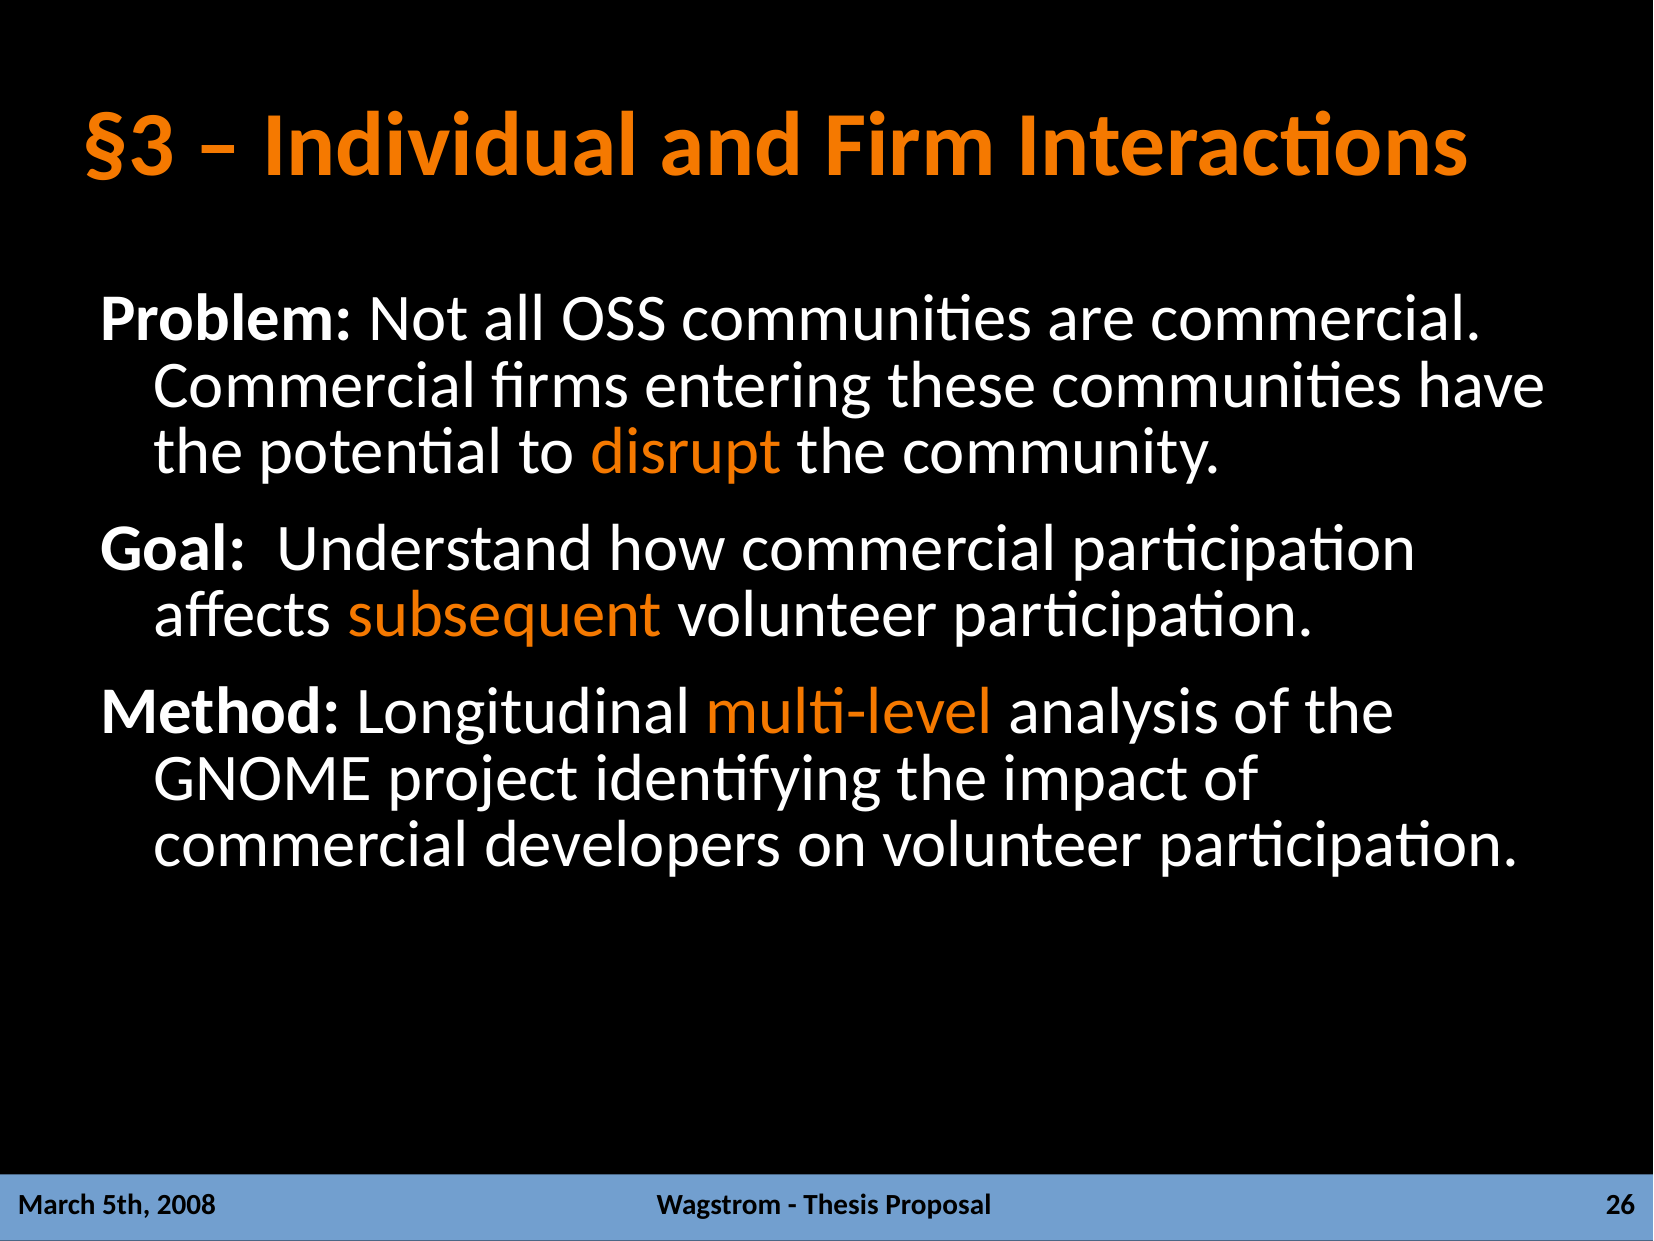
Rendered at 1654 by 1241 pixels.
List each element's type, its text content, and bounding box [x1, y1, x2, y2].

title §3 – Individual and Firm Interactions [82, 49, 1571, 257]
list Problem: Not all OSS communities are commercial. Commercial firms entering these communities have the potential to disrupt the community. Goal: Understand how commercial participation affects subsequent volunteer participation. Method: Longitudinal multi-level analysis of the GNOME project identifying the impact of commercial developers on volunteer participation. [82, 290, 1571, 1095]
